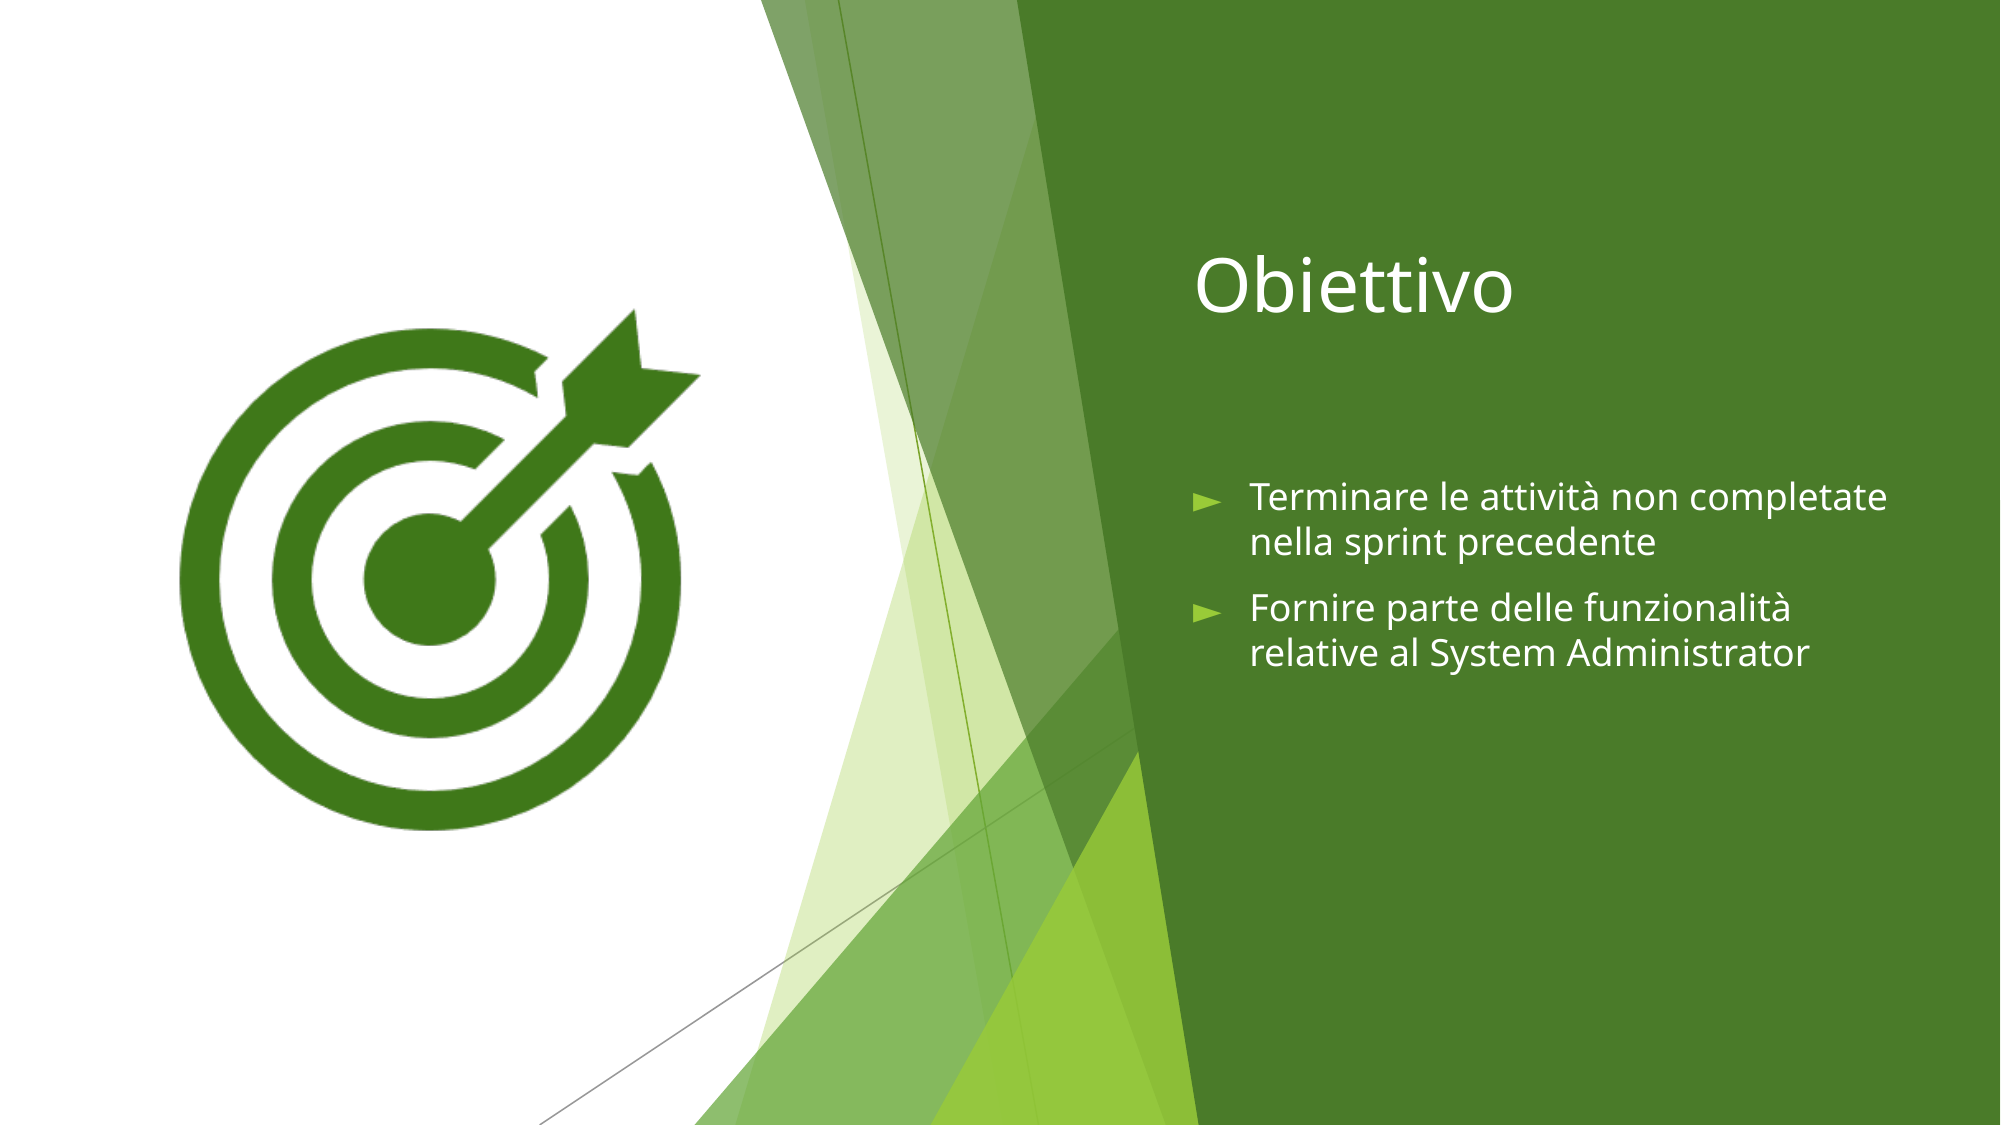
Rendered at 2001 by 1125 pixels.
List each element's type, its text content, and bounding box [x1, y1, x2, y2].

picture [124, 253, 757, 887]
text_box [0, 0, 2000, 1125]
text_box Obiettivo [1178, 99, 1919, 465]
text_box Terminare le attività non completate nella sprint precedente Fornire parte delle funzionalità relative al System Administrator [1178, 465, 1919, 1010]
